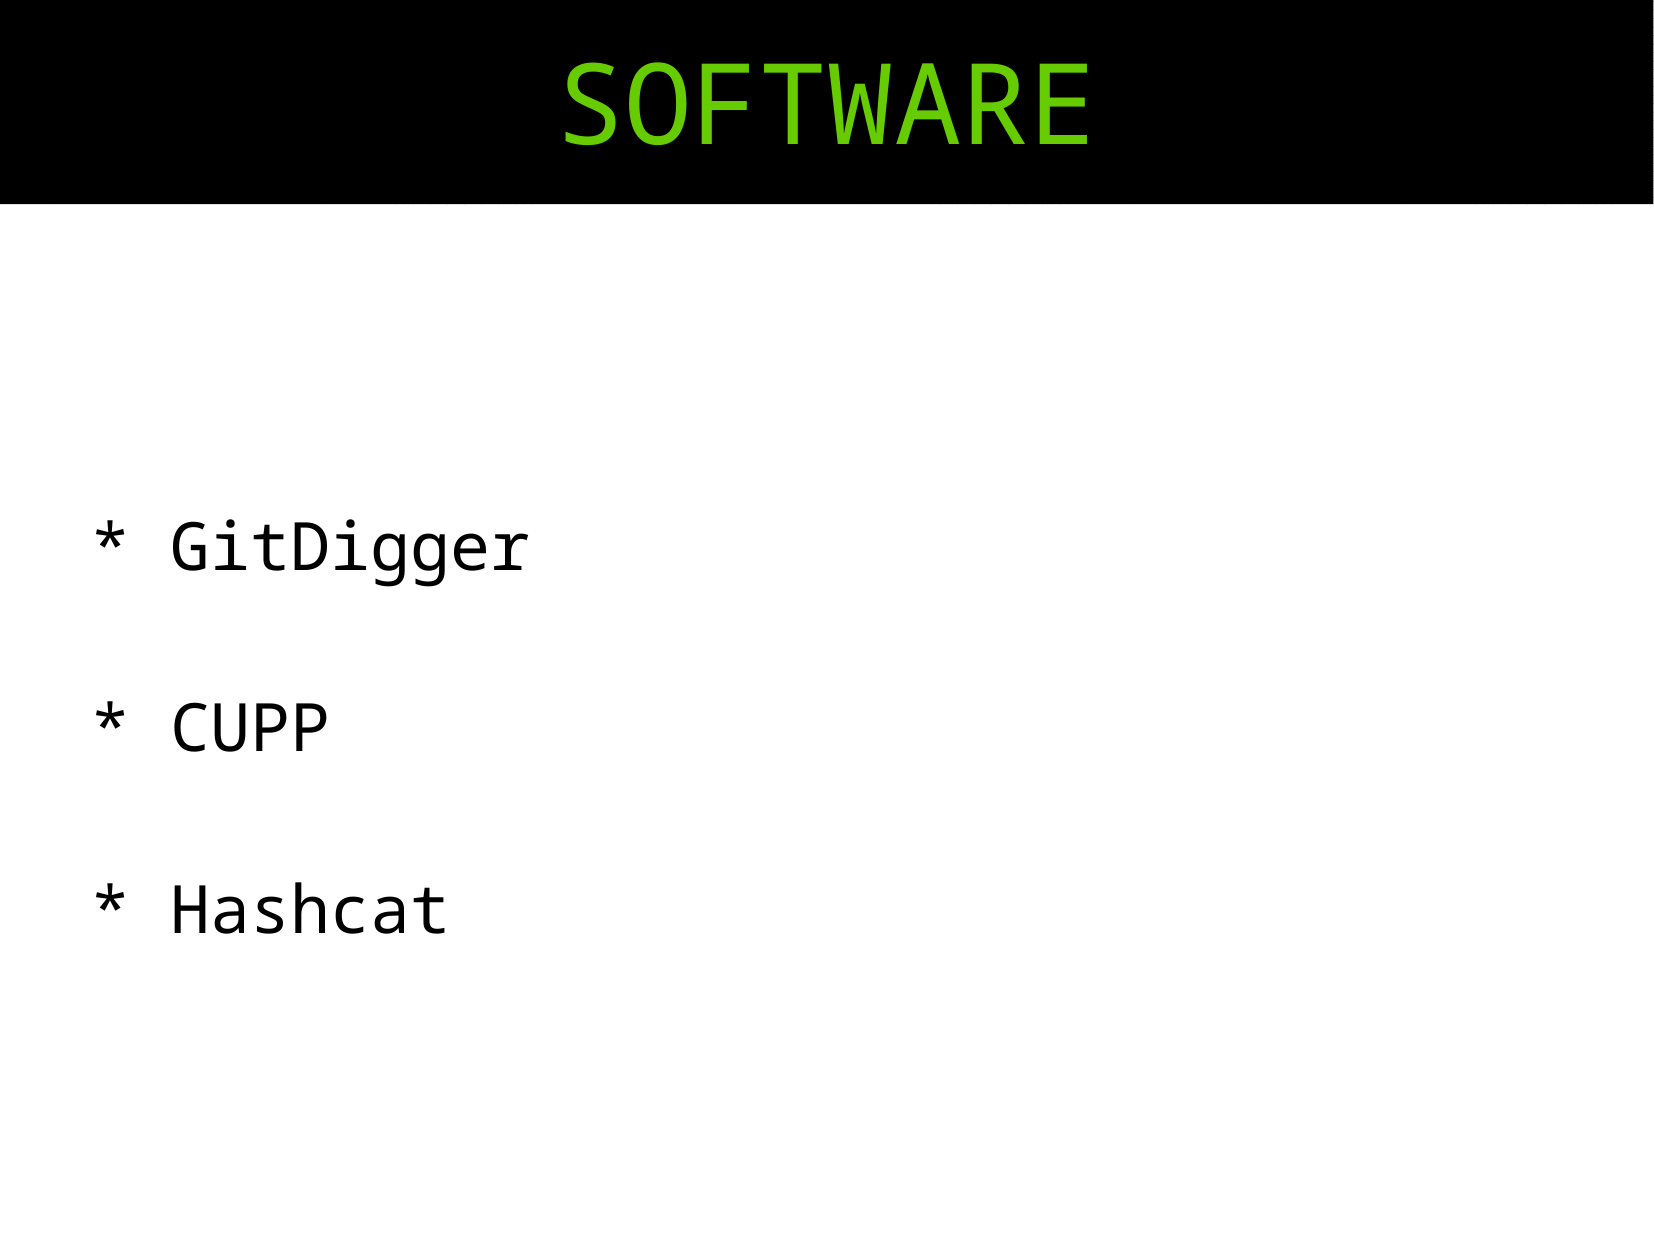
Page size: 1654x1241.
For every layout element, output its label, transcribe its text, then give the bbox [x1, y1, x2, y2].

subtitle * GitDigger * CUPP * Hashcat [90, 305, 1621, 1146]
title SOFTWARE [0, 0, 1654, 205]
